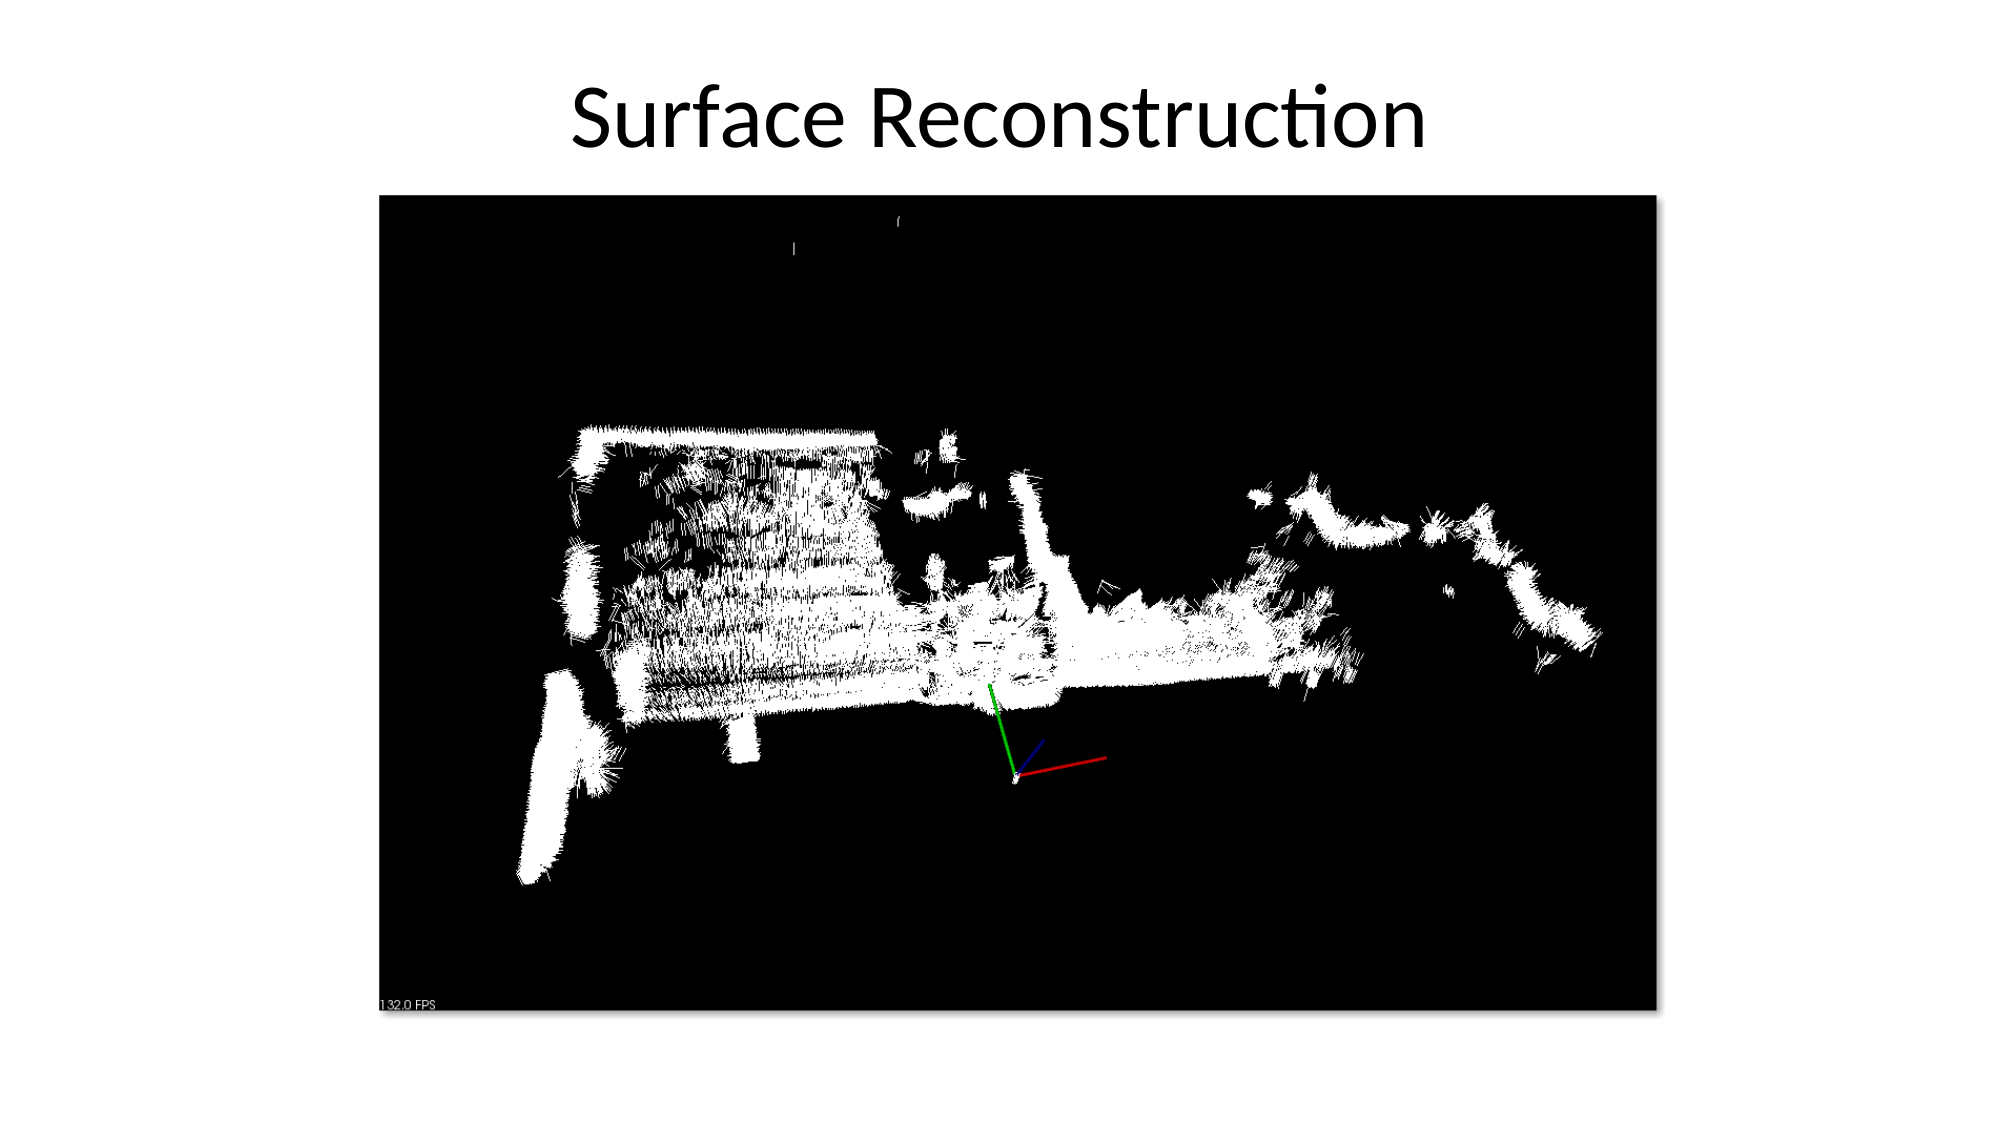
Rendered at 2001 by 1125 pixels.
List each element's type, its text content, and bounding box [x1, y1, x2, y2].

text_box Surface Reconstruction [0, 48, 2000, 174]
picture [374, 190, 1666, 1021]
